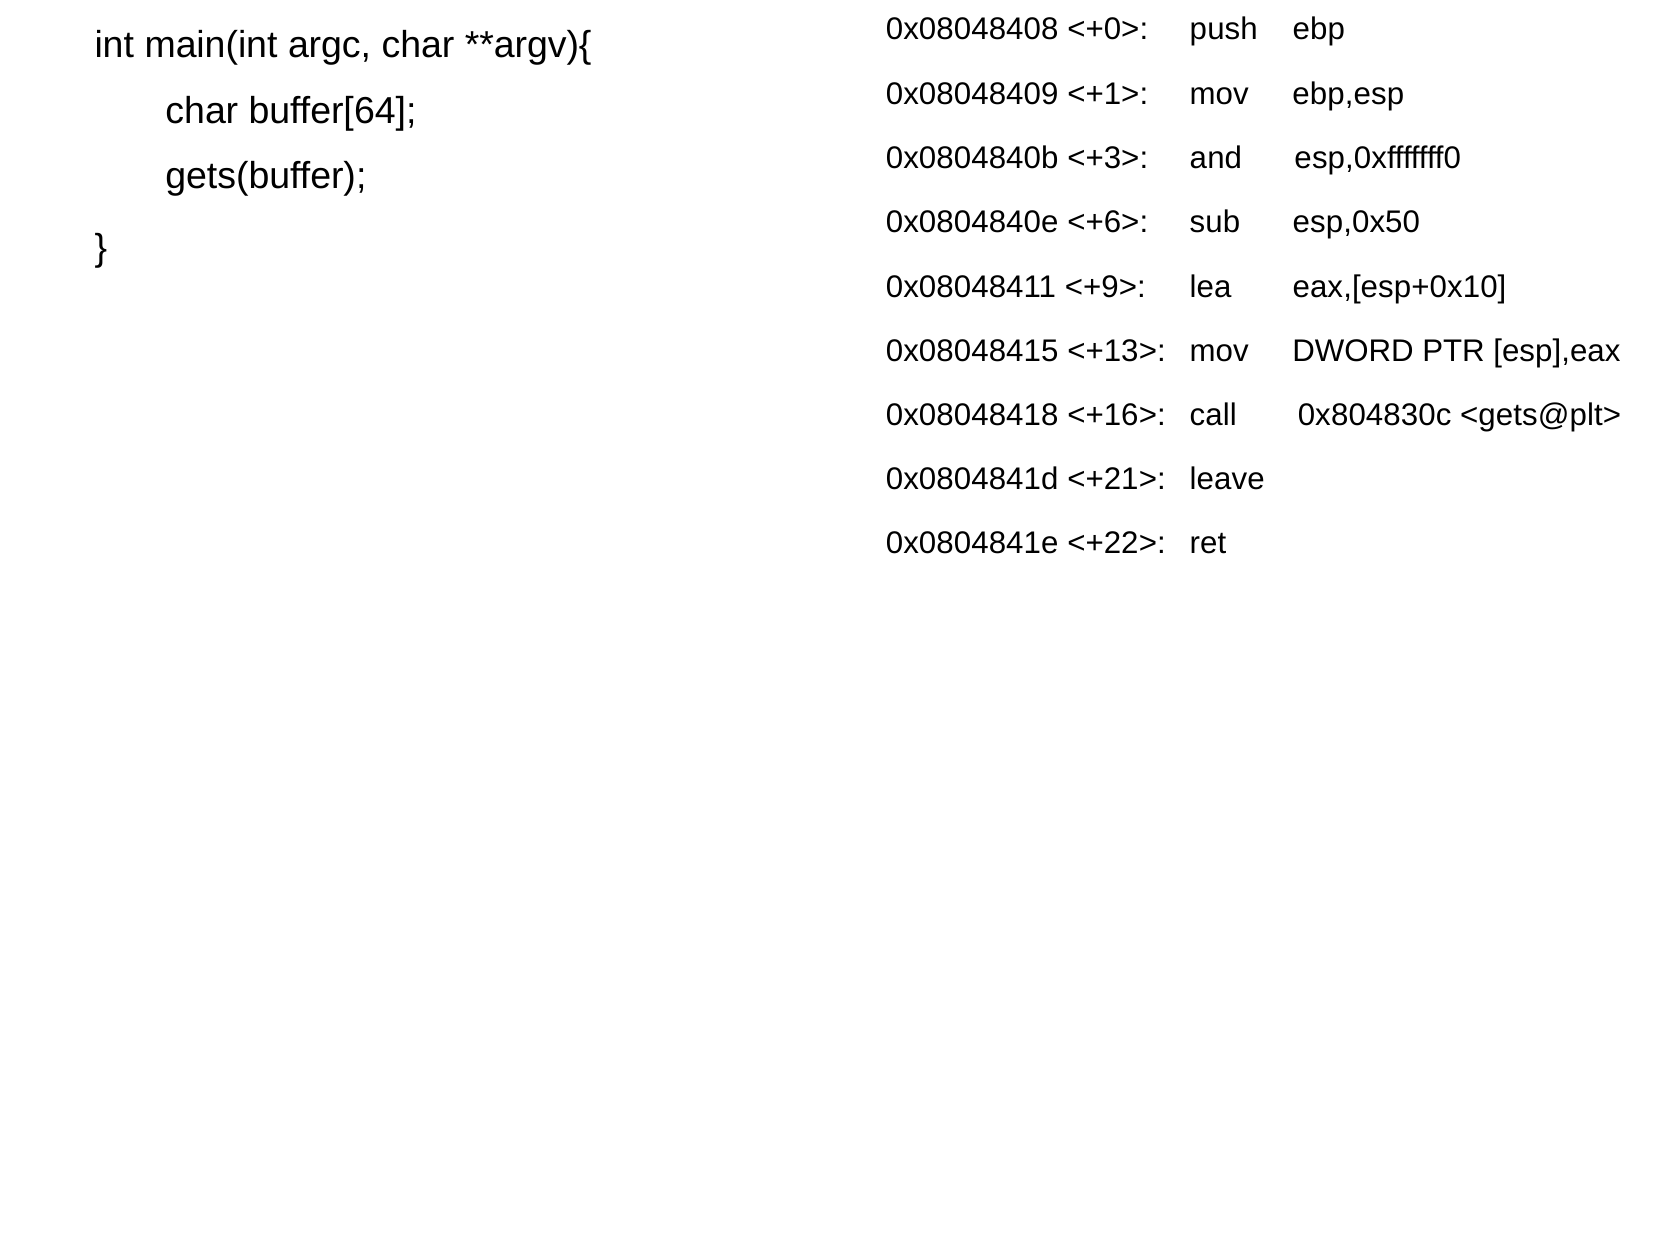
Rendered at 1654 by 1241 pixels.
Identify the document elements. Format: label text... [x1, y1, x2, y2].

list int main(int argc, char **argv){ char buffer[64]; gets(buffer); } [23, 23, 798, 1040]
list 0x08048408 <+0>: push ebp 0x08048409 <+1>: mov ebp,esp 0x0804840b <+3>: and esp,0xfffffff0 0x0804840e <+6>: sub esp,0x50 0x08048411 <+9>: lea eax,[esp+0x10] 0x08048415 <+13>: mov DWORD PTR [esp],eax 0x08048418 <+16>: call 0x804830c <gets@plt> 0x0804841d <+21>: leave 0x0804841e <+22>: ret [814, 11, 1630, 1229]
